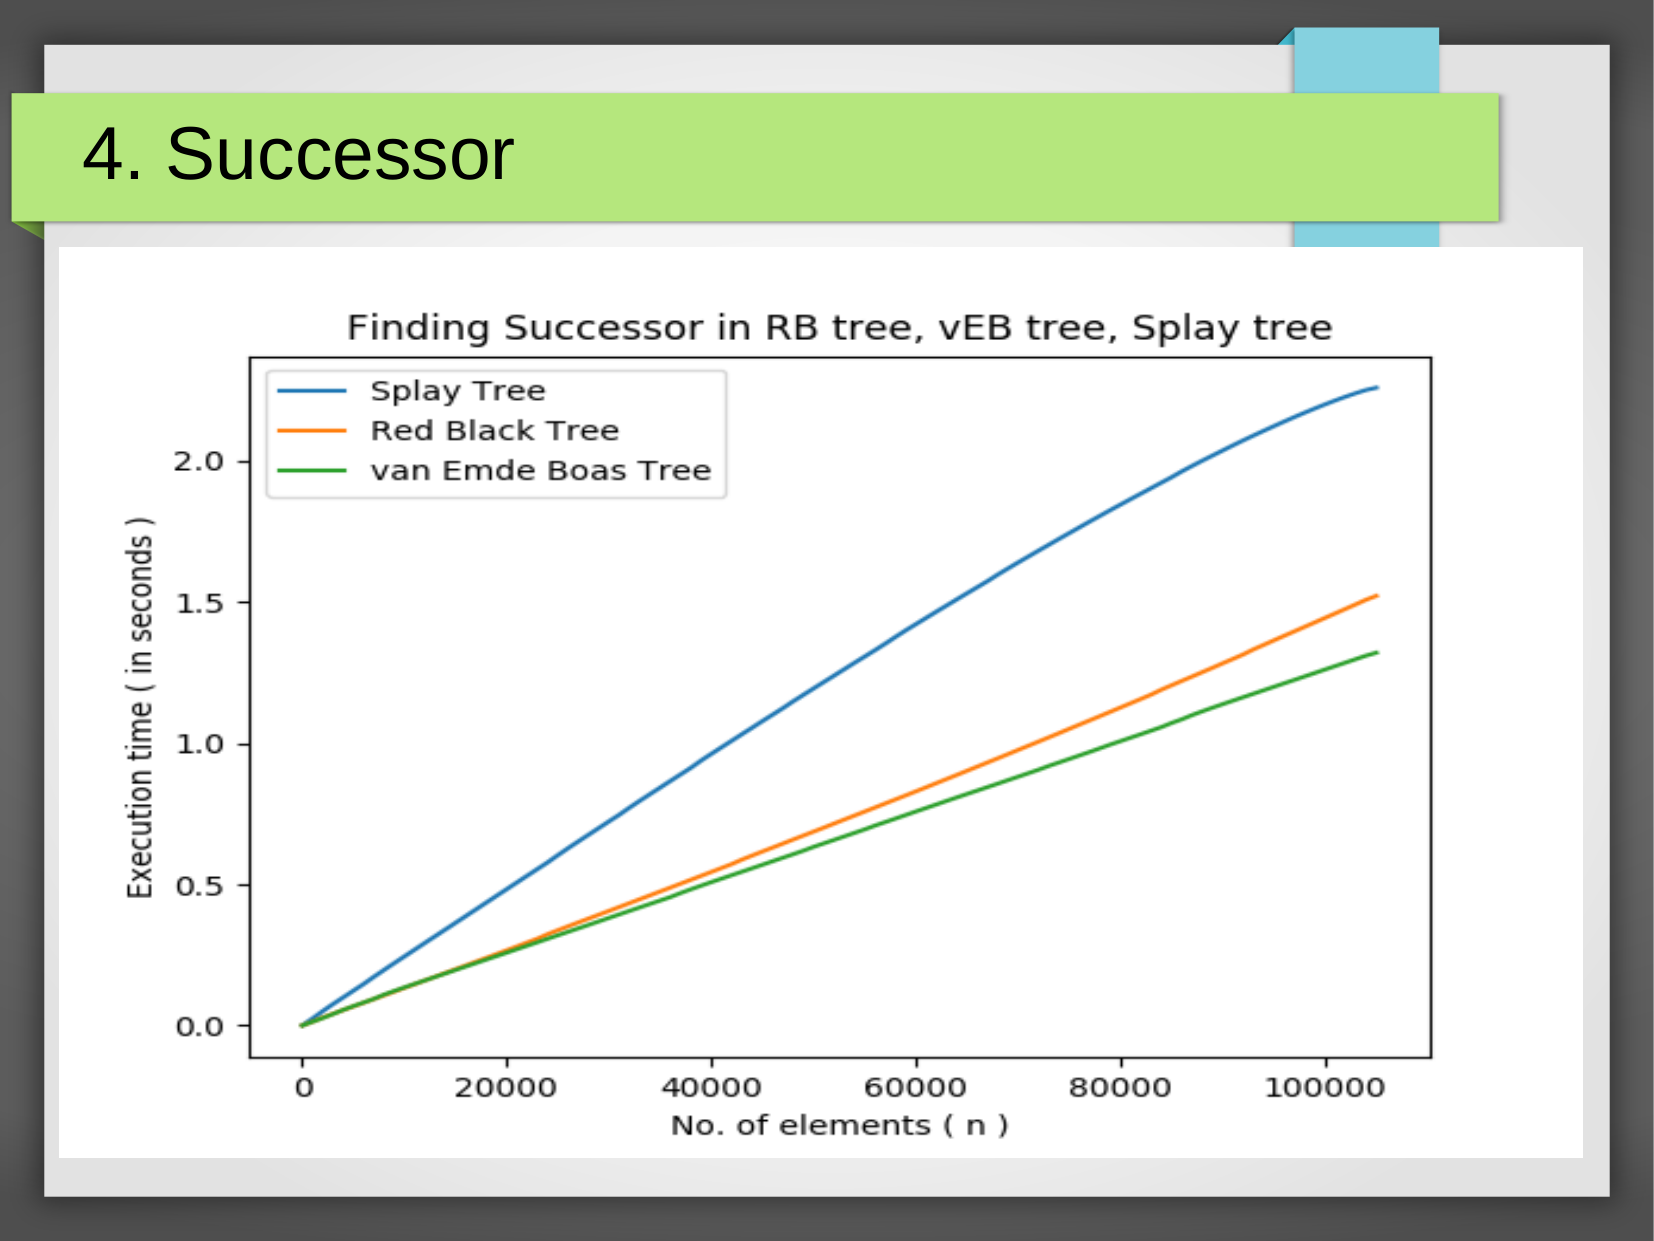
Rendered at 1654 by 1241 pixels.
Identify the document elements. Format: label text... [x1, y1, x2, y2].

title 4. Successor [82, 94, 1264, 213]
picture [0, 0, 1654, 1241]
